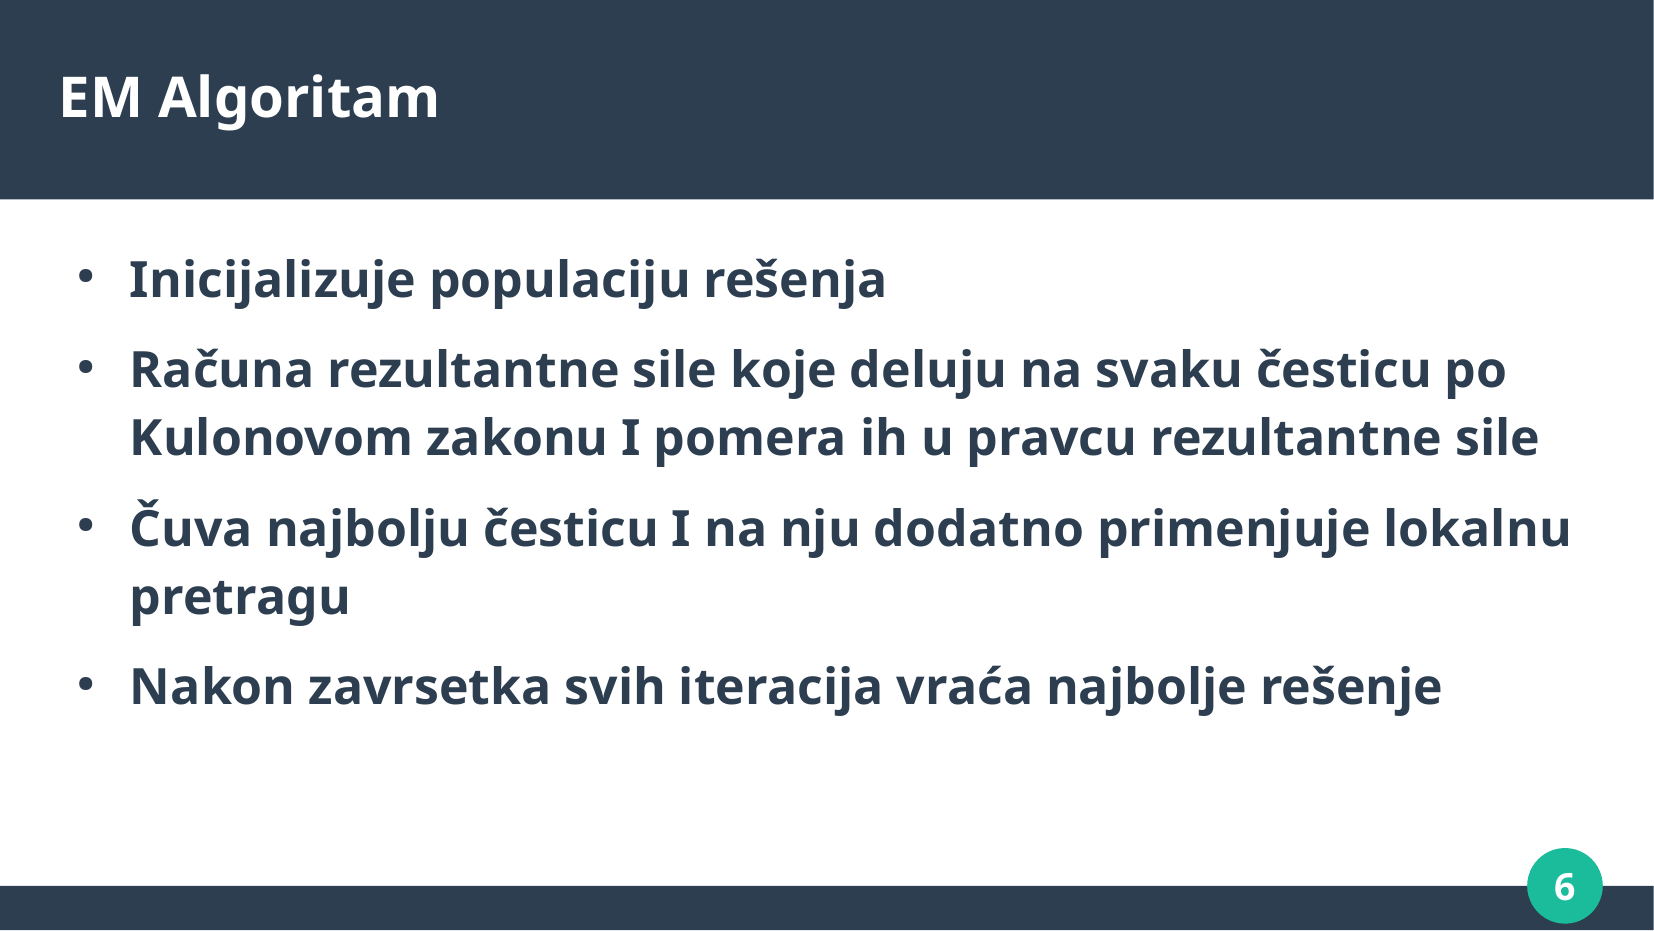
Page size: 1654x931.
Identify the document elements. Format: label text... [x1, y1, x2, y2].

list Inicijalizuje populaciju rešenja Računa rezultantne sile koje deluju na svaku česticu po Kulonovom zakonu I pomera ih u pravcu rezultantne sile Čuva najbolju česticu I na nju dodatno primenjuje lokalnu pretragu Nakon zavrsetka svih iteracija vraća najbolje rešenje [59, 243, 1595, 864]
title EM Algoritam [59, 37, 1595, 155]
